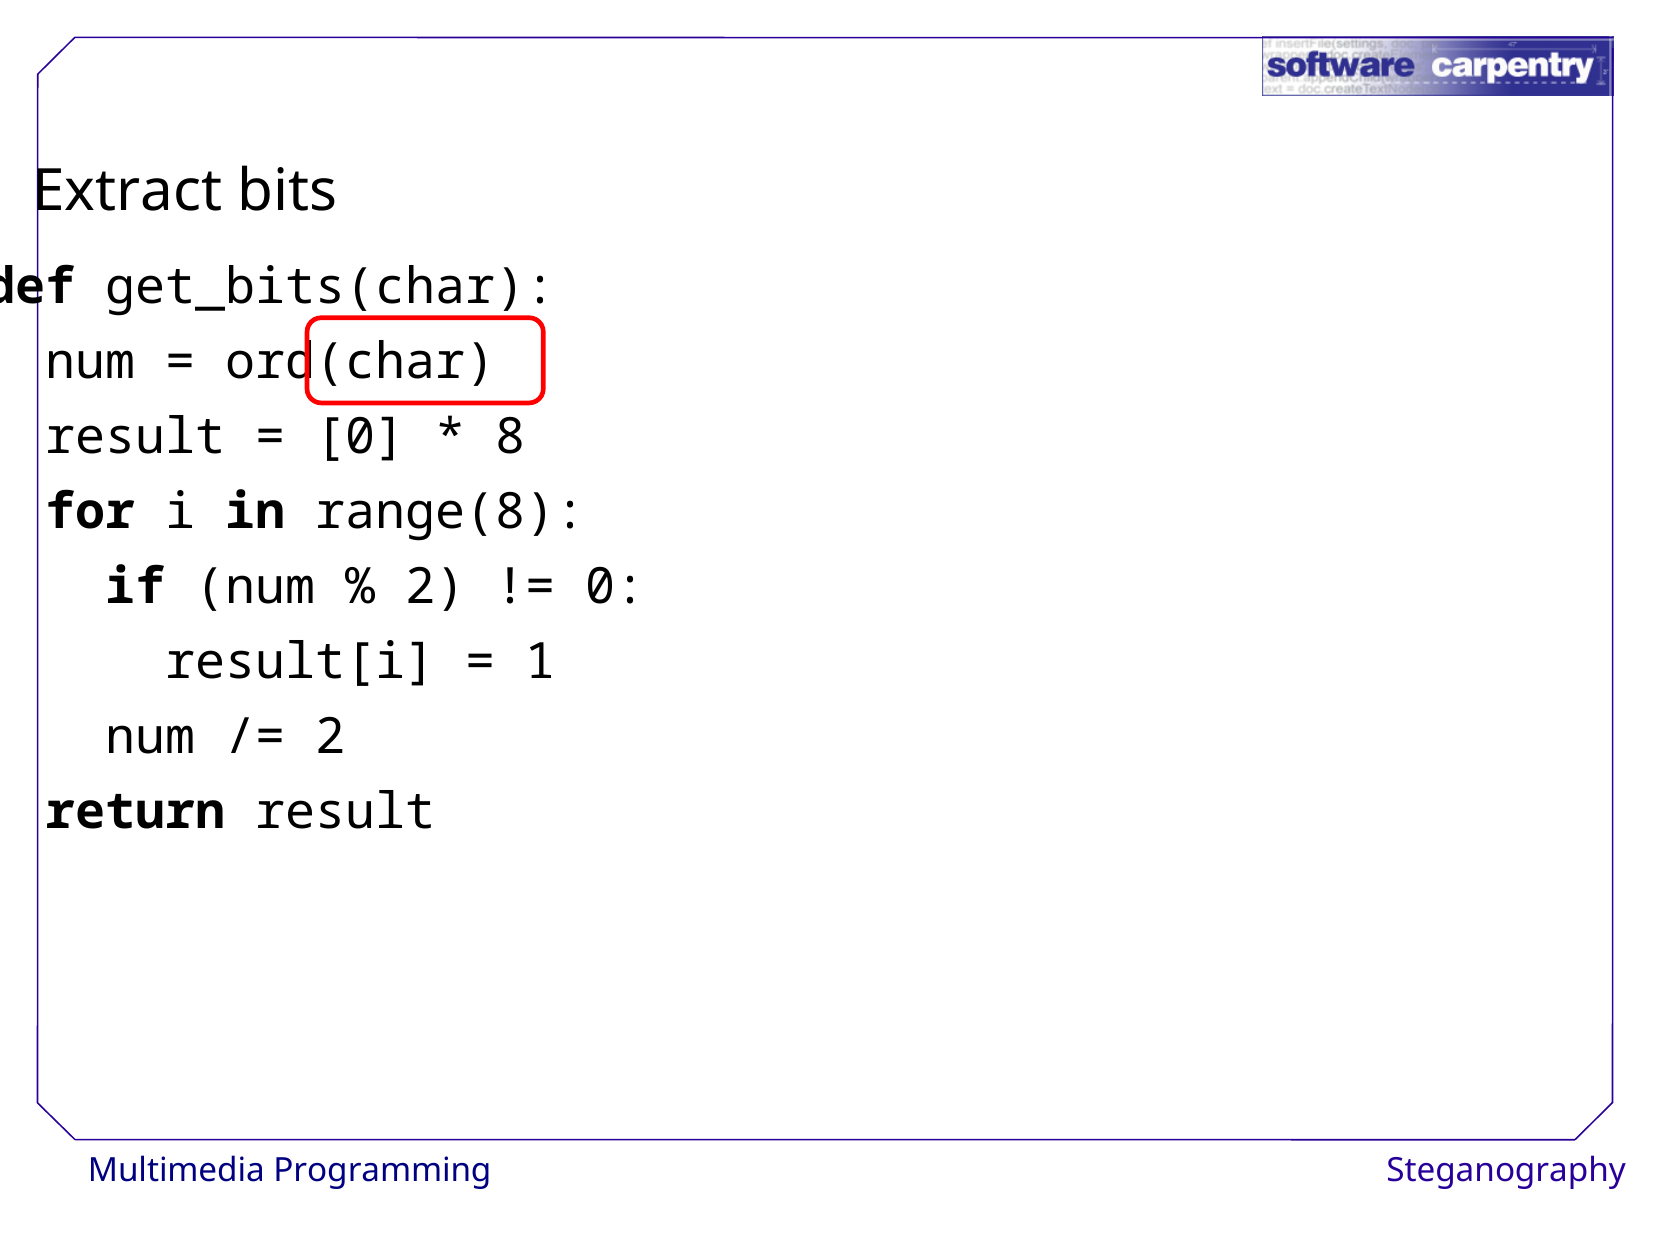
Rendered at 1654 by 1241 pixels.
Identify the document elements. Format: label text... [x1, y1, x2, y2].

text_box Extract bits [17, 109, 503, 230]
picture [1262, 36, 1614, 96]
text_box def get_bits(char): num = ord(char) result = [0] * 8 for i in range(8): if (num % 2) != 0: result[i] = 1 num /= 2 return result [0, 230, 811, 847]
